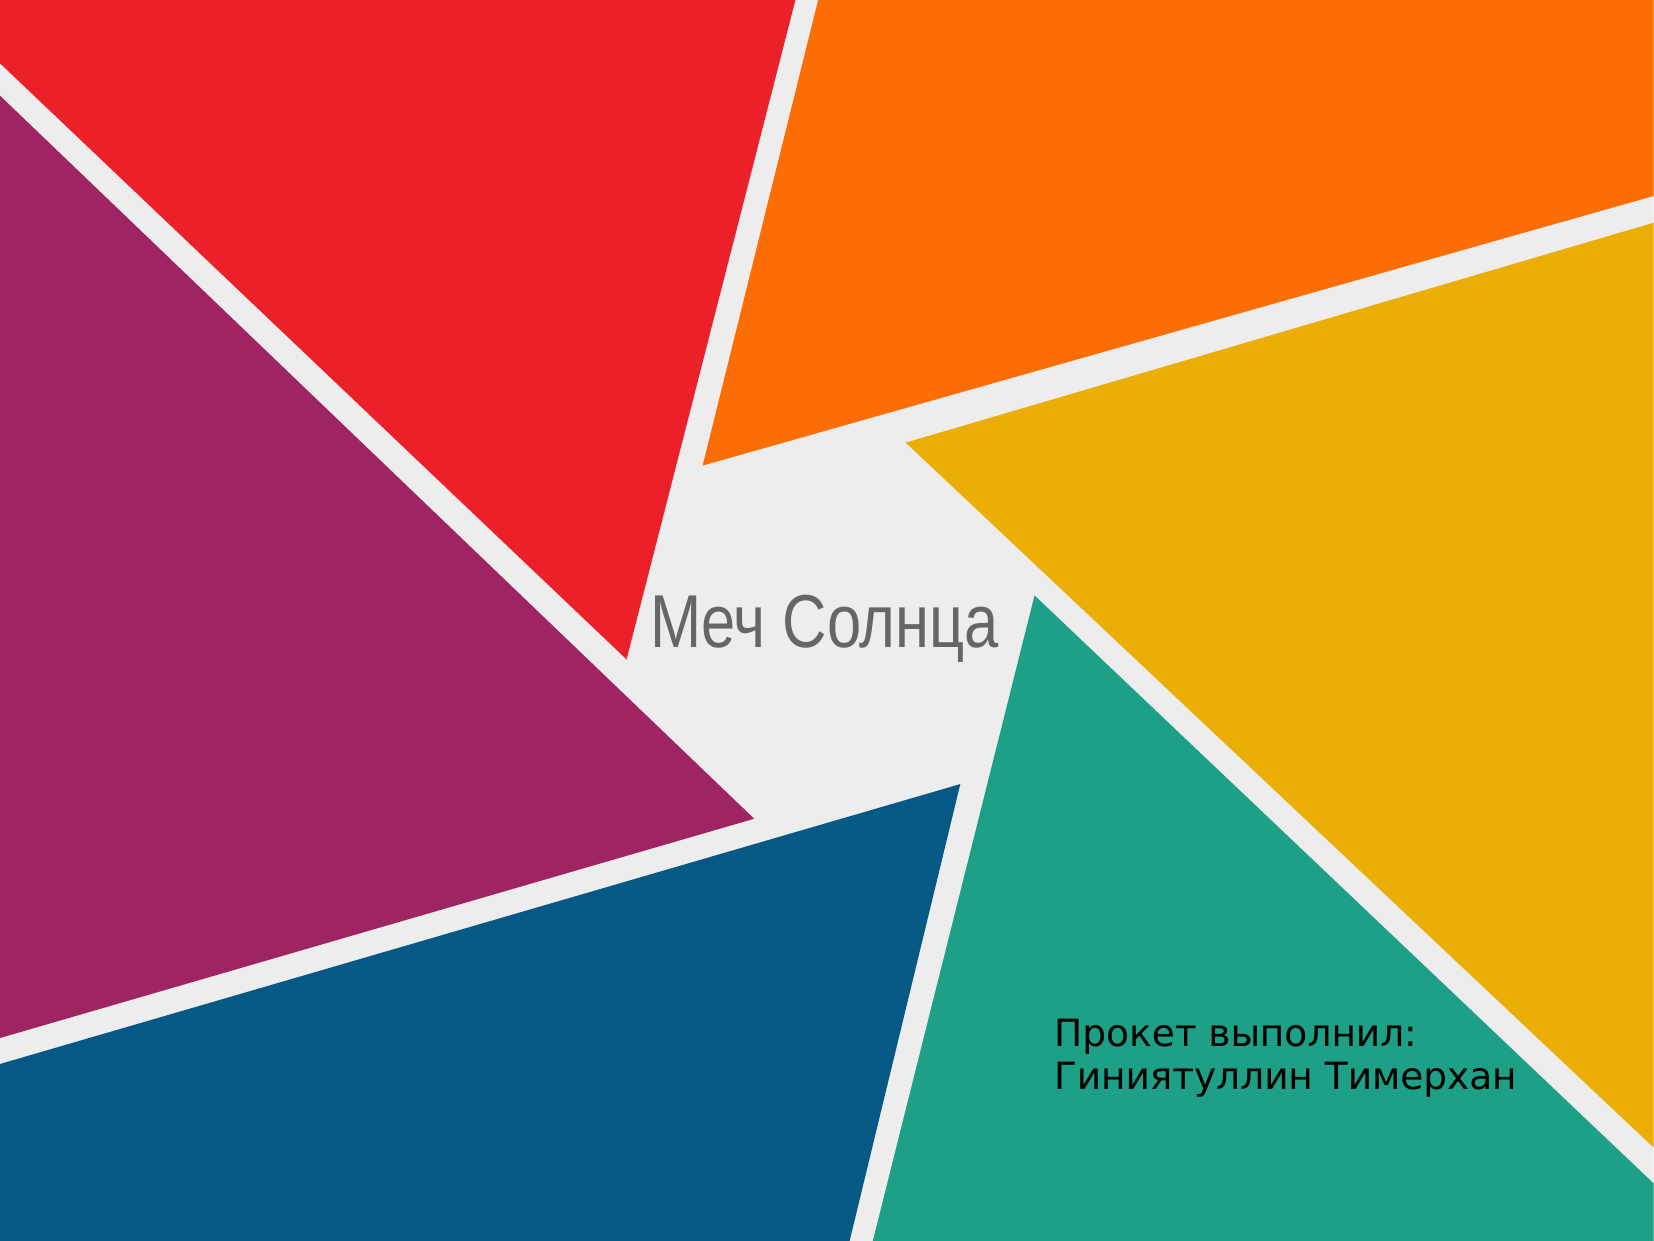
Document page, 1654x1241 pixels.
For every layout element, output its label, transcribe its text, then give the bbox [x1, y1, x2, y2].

subtitle Меч Солнца [614, 418, 1035, 824]
text_box Прокет выполнил: Гиниятуллин Тимерхан [1039, 1003, 1533, 1106]
